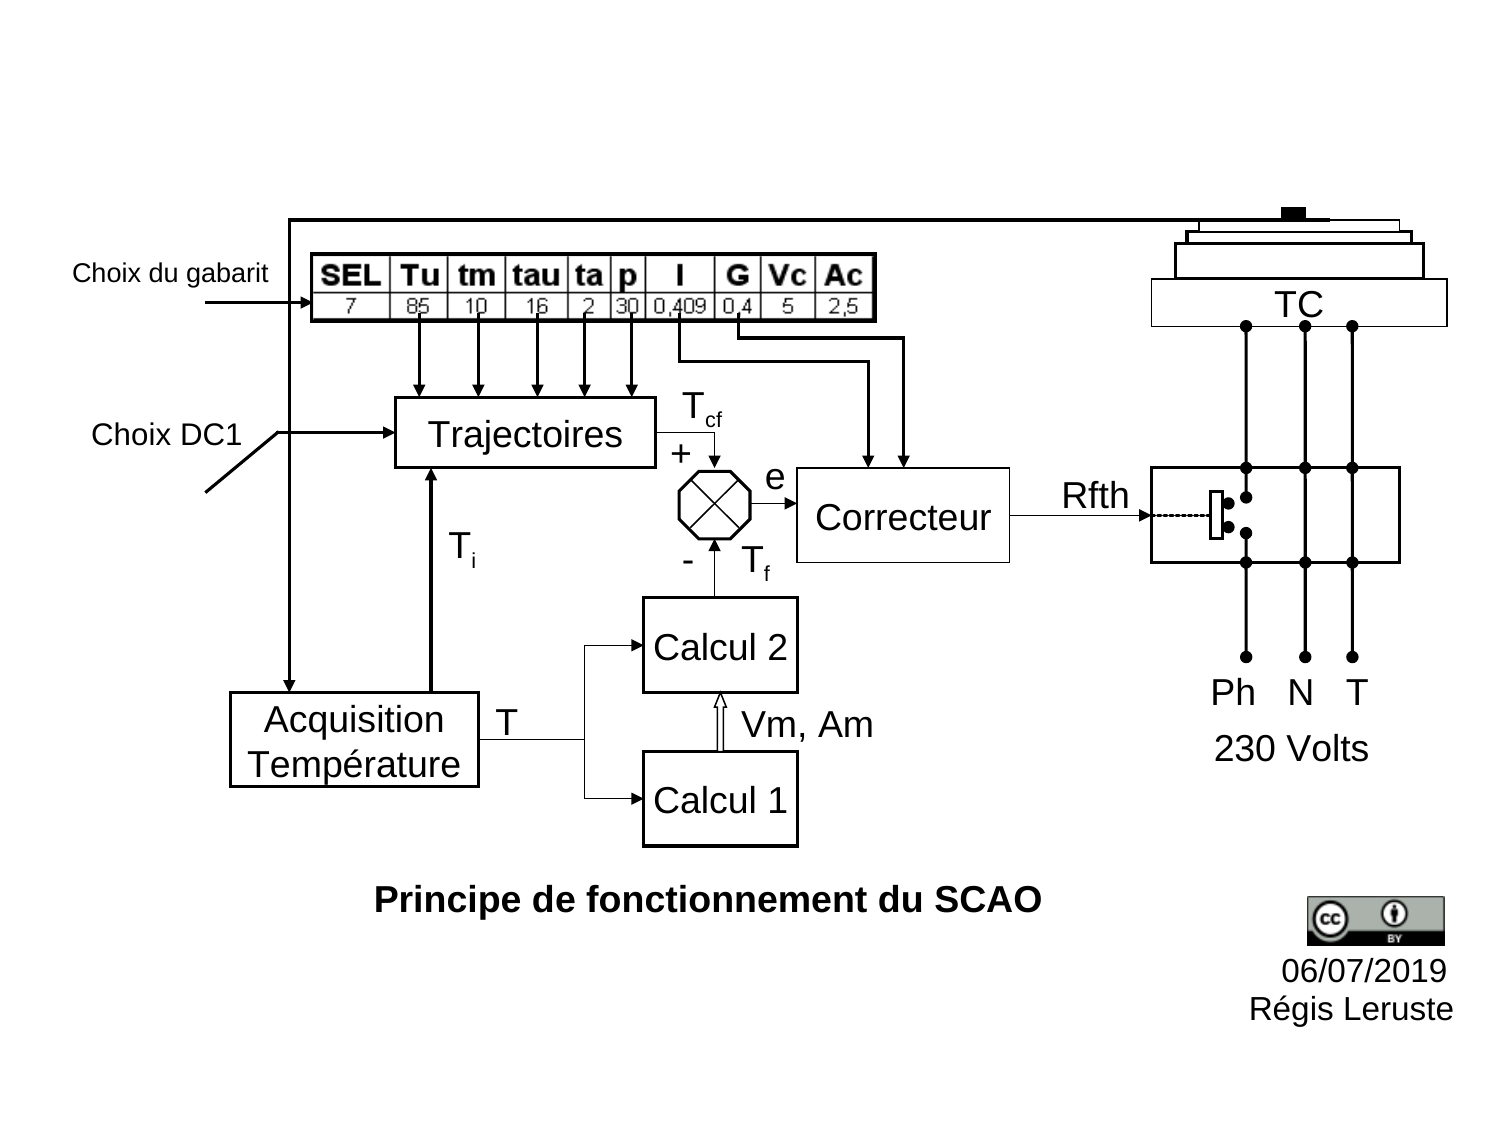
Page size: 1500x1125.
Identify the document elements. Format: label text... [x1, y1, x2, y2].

text_box Vm, Am [726, 692, 951, 753]
text_box [717, 481, 751, 527]
picture [1307, 896, 1445, 941]
text_box [1354, 467, 1400, 563]
text_box TC [1151, 278, 1447, 327]
text_box [1307, 467, 1350, 563]
text_box 06/07/2019 [1266, 941, 1463, 979]
text_box [714, 692, 726, 752]
text_box Acquisition Température [230, 692, 479, 787]
text_box e [749, 444, 807, 505]
text_box Ti [433, 513, 502, 581]
text_box [1281, 207, 1306, 218]
text_box Tcf [667, 373, 783, 441]
text_box Tf [726, 527, 821, 594]
text_box Ph N T [1195, 660, 1385, 721]
text_box Rfth [1046, 516, 1147, 524]
text_box Rfth [1046, 463, 1147, 515]
text_box Choix du gabarit [57, 248, 284, 296]
text_box [694, 506, 736, 539]
text_box Calcul 2 [643, 597, 798, 693]
text_box Correcteur [797, 467, 1010, 563]
text_box - [667, 527, 722, 588]
picture [312, 255, 874, 320]
text_box [696, 471, 738, 501]
text_box [1151, 467, 1303, 563]
text_box T [480, 690, 538, 752]
text_box Principe de fonctionnement du SCAO [359, 867, 1059, 927]
text_box [679, 482, 712, 527]
text_box 230 Volts [1199, 716, 1385, 777]
text_box [1175, 219, 1424, 279]
text_box Choix DC1 [76, 406, 258, 459]
text_box + [655, 420, 718, 482]
text_box Trajectoires [395, 397, 656, 468]
text_box Calcul 1 [643, 751, 798, 847]
text_box Régis Leruste [1234, 979, 1470, 1035]
